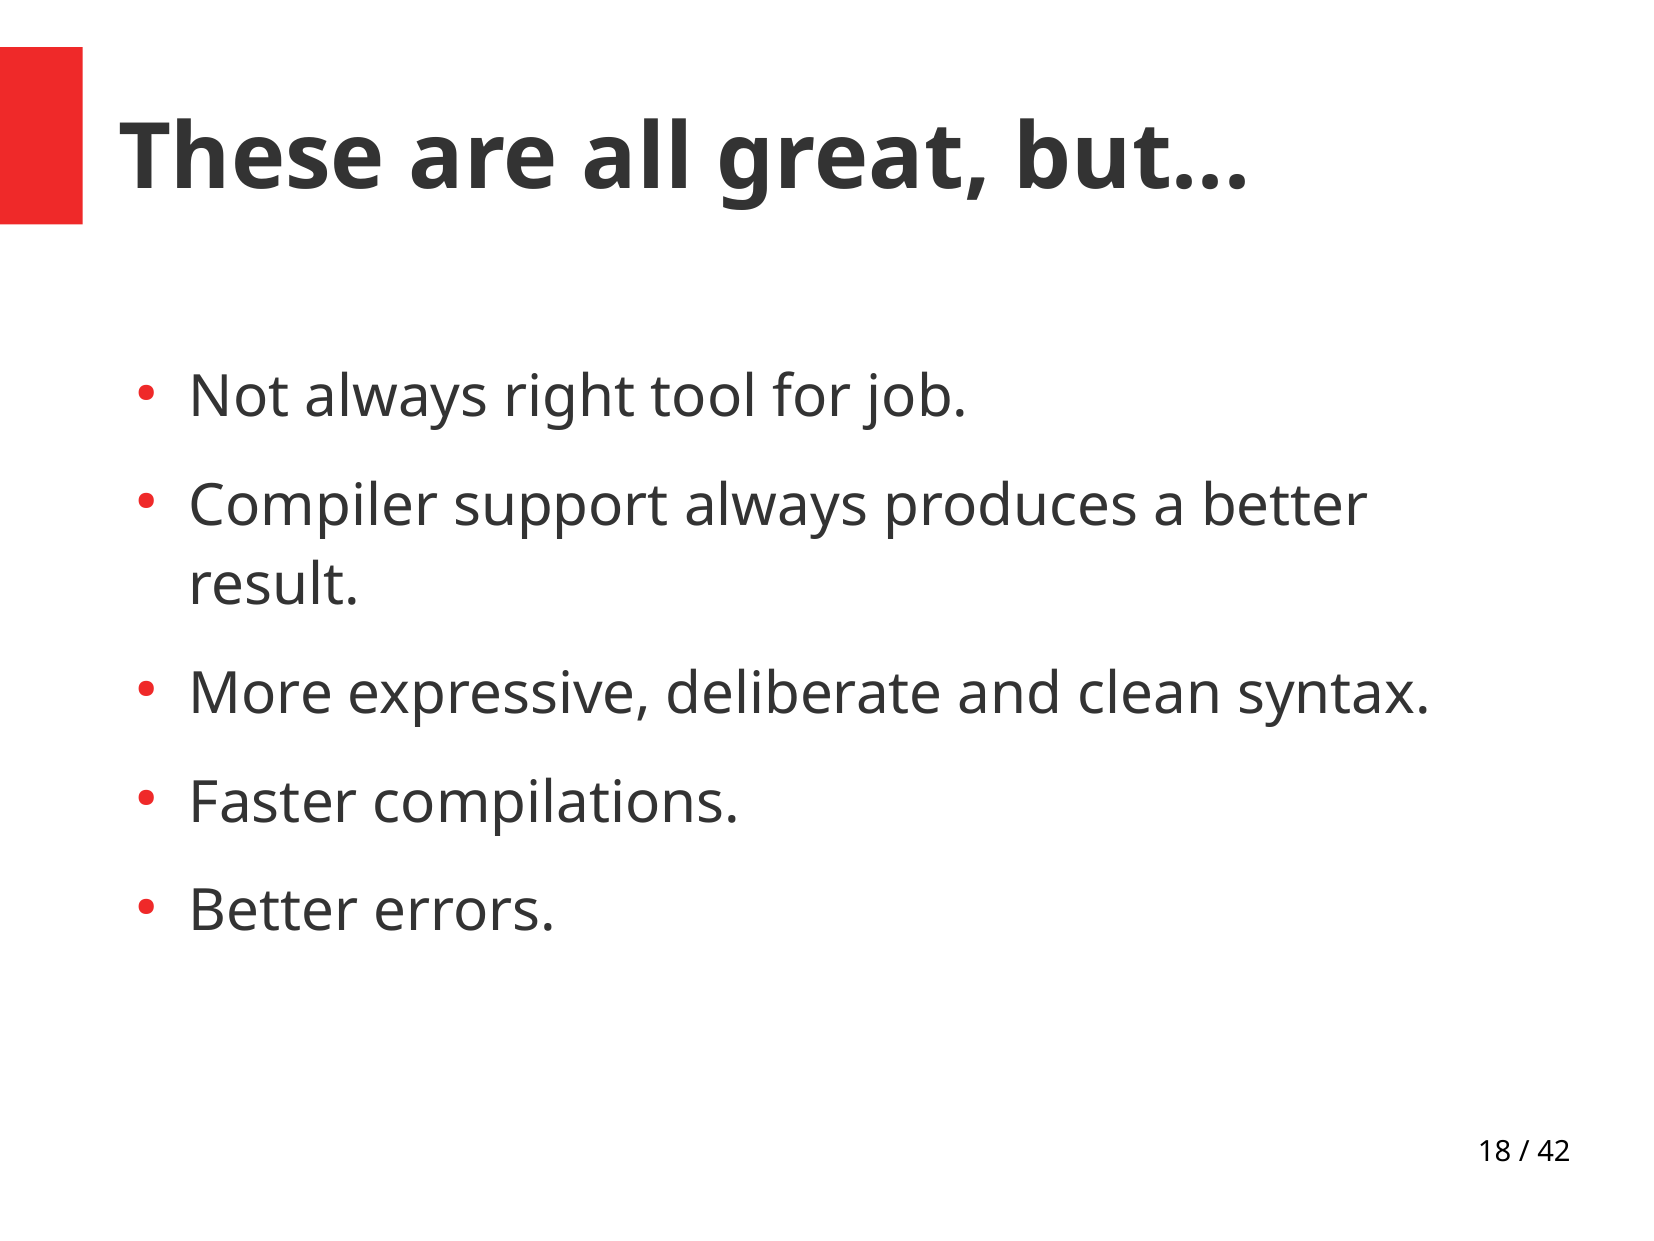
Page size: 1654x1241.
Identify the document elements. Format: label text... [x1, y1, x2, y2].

list Not always right tool for job. Compiler support always produces a better result. More expressive, deliberate and clean syntax. Faster compilations. Better errors. [118, 354, 1536, 1074]
title These are all great, but... [118, 49, 1571, 257]
